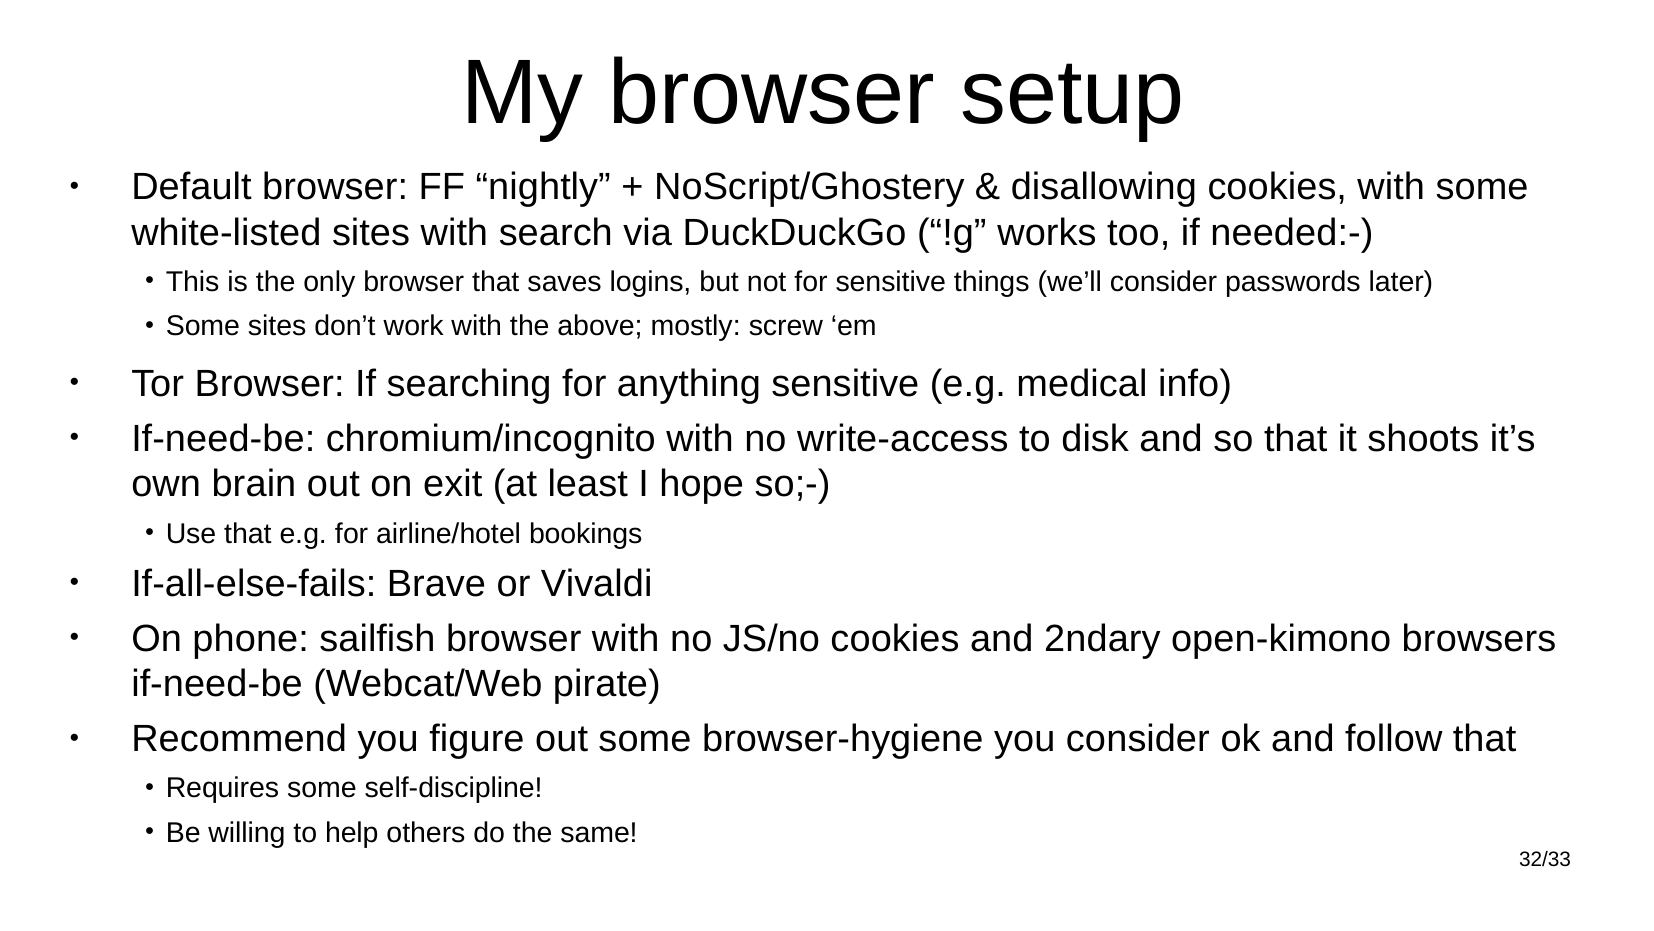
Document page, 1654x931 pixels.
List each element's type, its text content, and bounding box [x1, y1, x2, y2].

title My browser setup [123, 11, 1523, 161]
list Default browser: FF “nightly” + NoScript/Ghostery & disallowing cookies, with some white-listed sites with search via DuckDuckGo (“!g” works too, if needed:-) This is the only browser that saves logins, but not for sensitive things (we’ll consider passwords later) Some sites don’t work with the above; mostly: screw ‘em Tor Browser: If searching for anything sensitive (e.g. medical info) If-need-be: chromium/incognito with no write-access to disk and so that it shoots it’s own brain out on exit (at least I hope so;-) Use that e.g. for airline/hotel bookings If-all-else-fails: Brave or Vivaldi On phone: sailfish browser with no JS/no cookies and 2ndary open-kimono browsers if-need-be (Webcat/Web pirate) Recommend you figure out some browser-hygiene you consider ok and follow that Requires some self-discipline! Be willing to help others do the same! [59, 161, 1595, 863]
